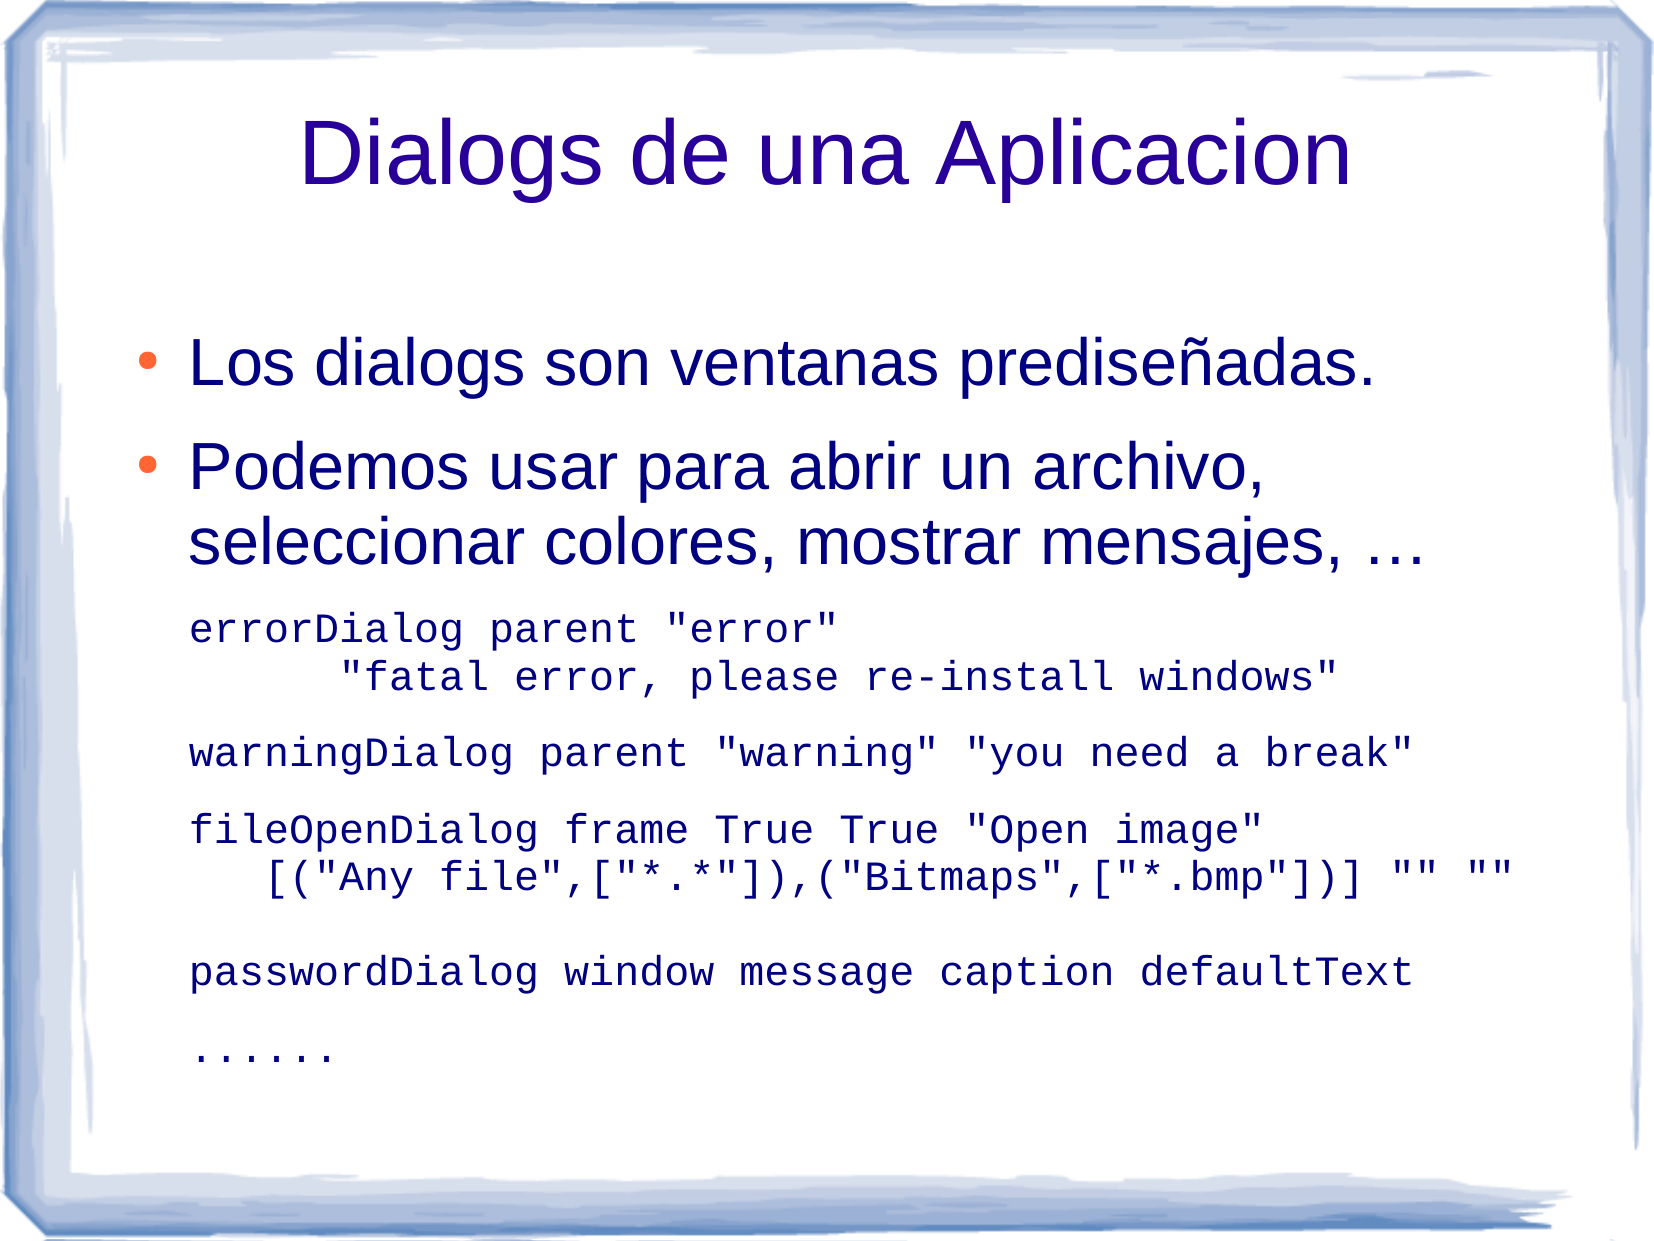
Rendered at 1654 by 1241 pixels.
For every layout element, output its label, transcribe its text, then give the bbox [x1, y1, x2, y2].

title Dialogs de una Aplicacion [82, 49, 1571, 257]
list Los dialogs son ventanas prediseñadas. Podemos usar para abrir un archivo, seleccionar colores, mostrar mensajes, … errorDialog parent "error" "fatal error, please re-install windows" warningDialog parent "warning" "you need a break" fileOpenDialog frame True True "Open image" [("Any file",["*.*"]),("Bitmaps",["*.bmp"])] "" "" passwordDialog window message caption defaultText ...... [118, 324, 1571, 1075]
picture [0, 0, 1654, 1241]
